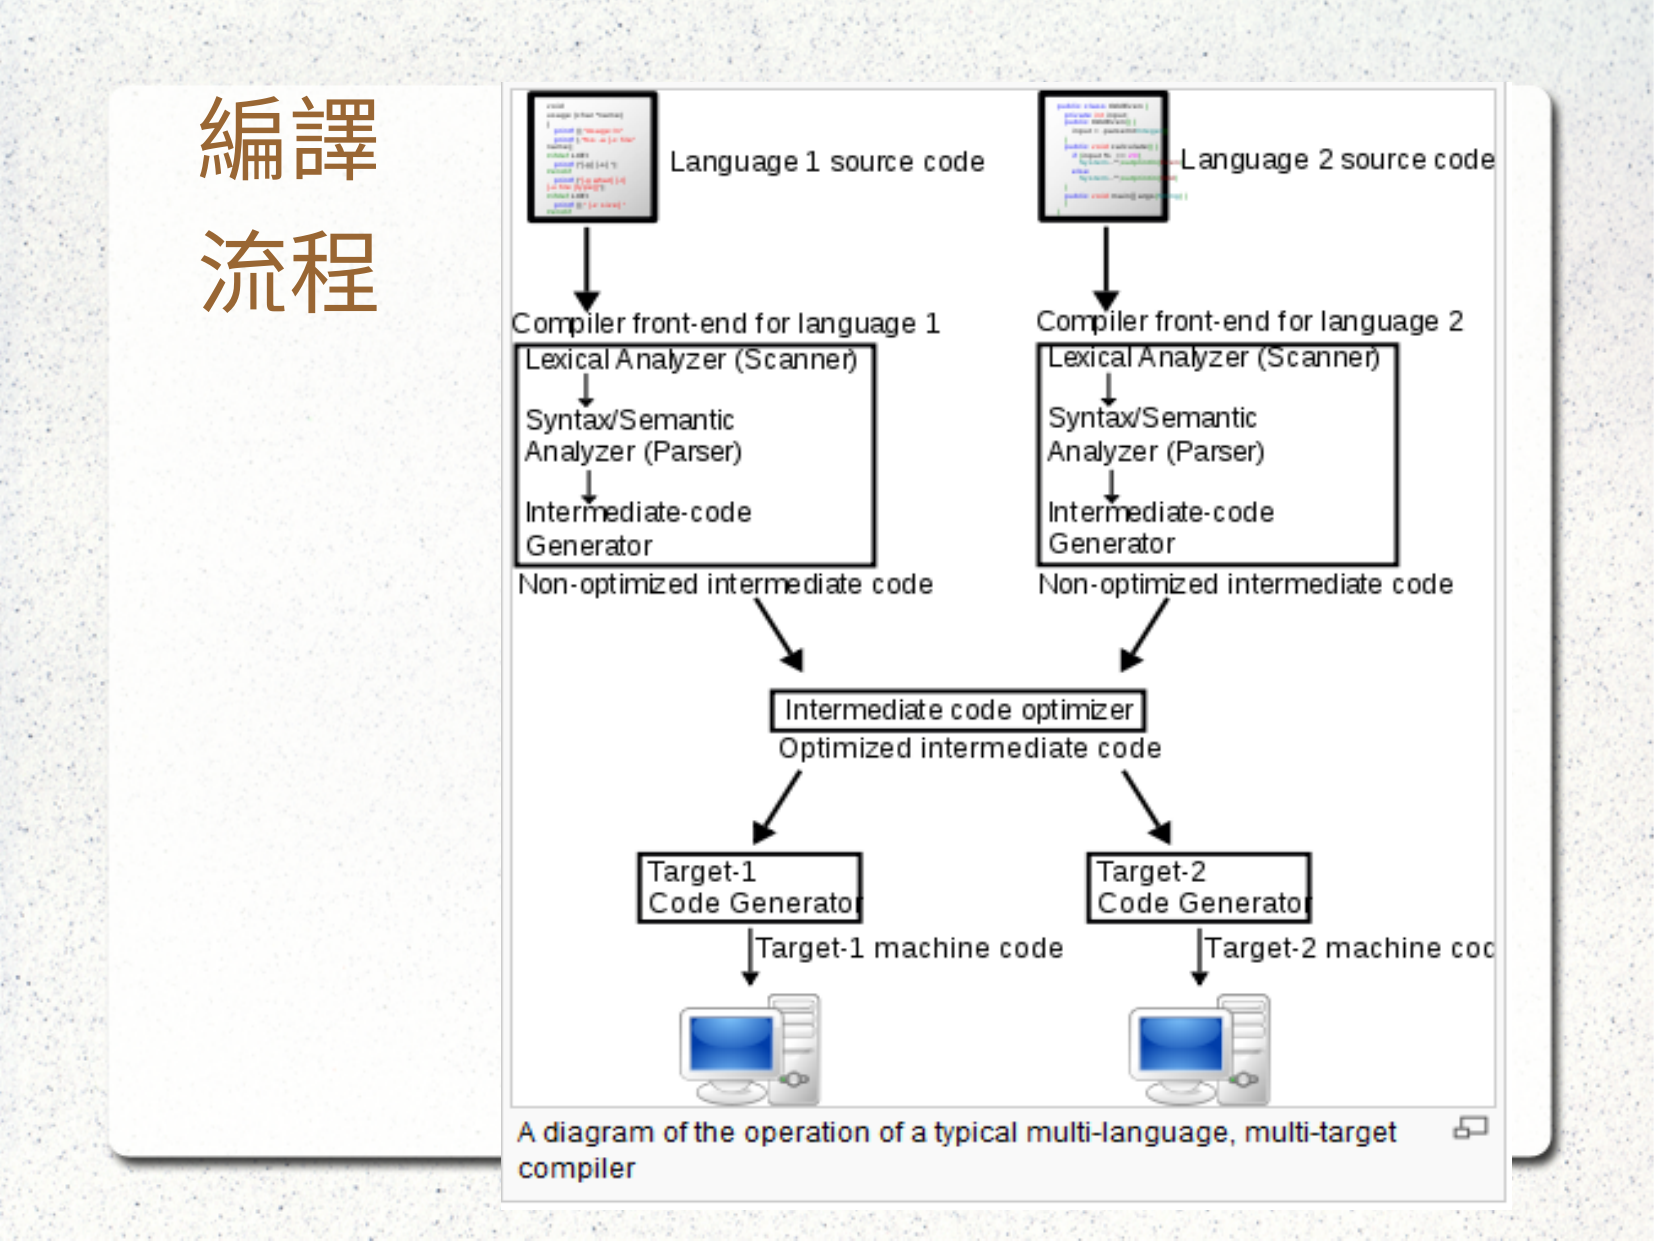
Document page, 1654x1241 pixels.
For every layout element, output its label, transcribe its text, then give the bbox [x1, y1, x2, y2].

picture [0, 0, 1654, 1241]
title 編譯 流程 [118, 96, 461, 304]
